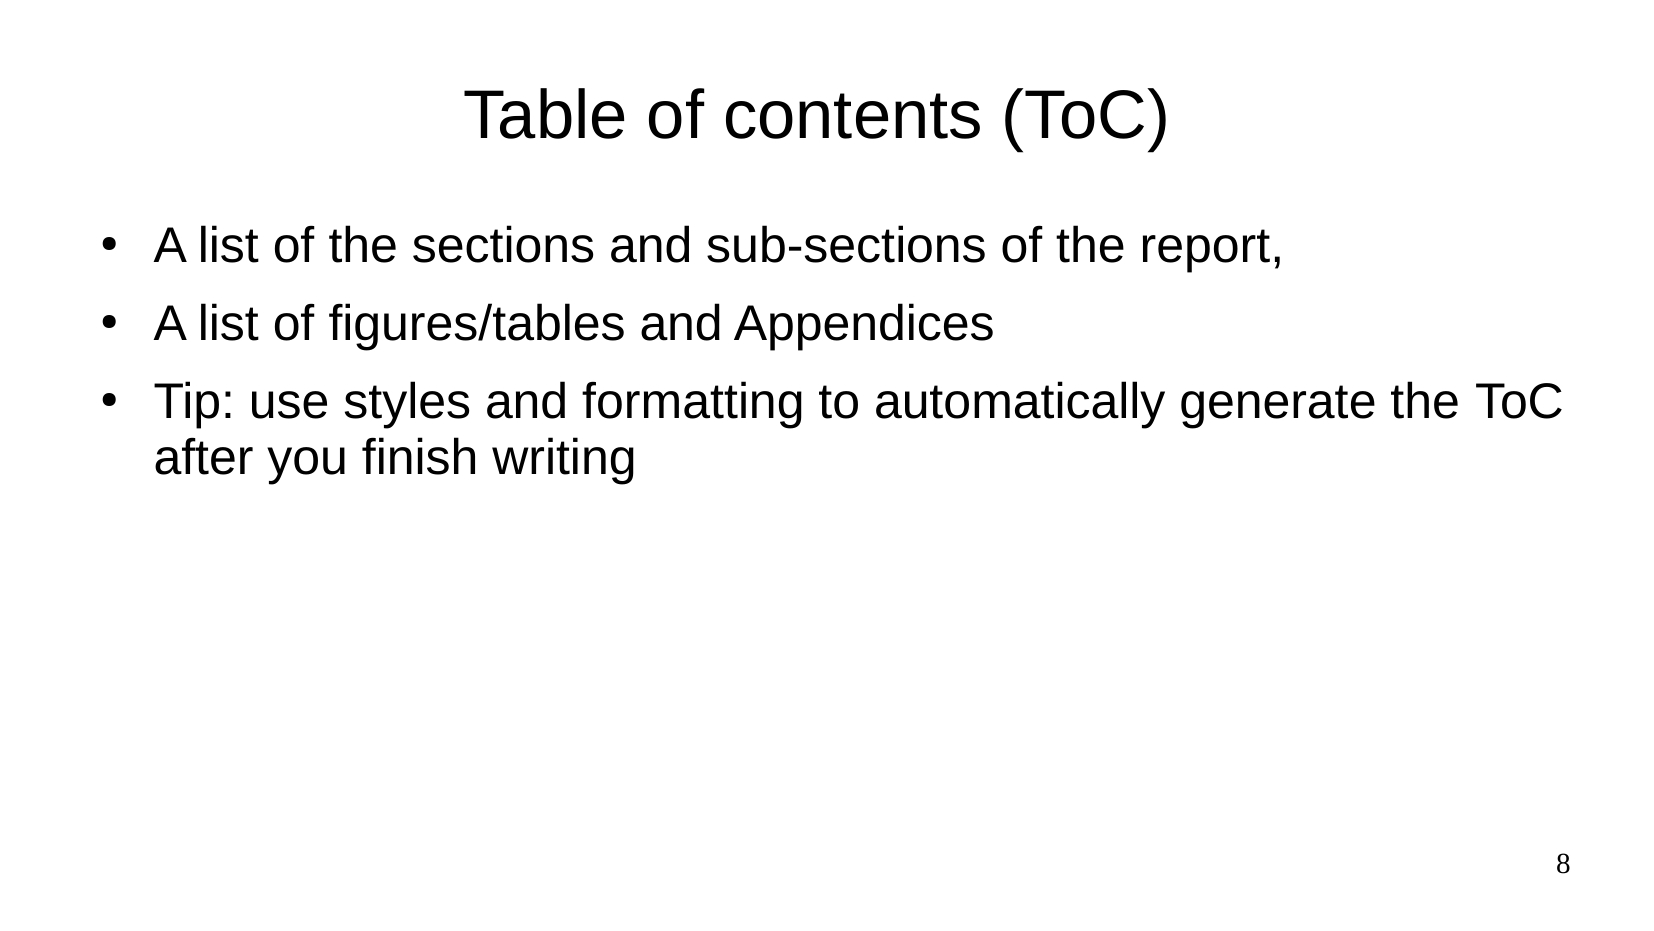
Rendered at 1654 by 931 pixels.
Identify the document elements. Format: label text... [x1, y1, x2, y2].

list A list of the sections and sub-sections of the report, A list of figures/tables and Appendices Tip: use styles and formatting to automatically generate the ToC after you finish writing [82, 217, 1571, 758]
title Table of contents (ToC) [82, 37, 1571, 193]
